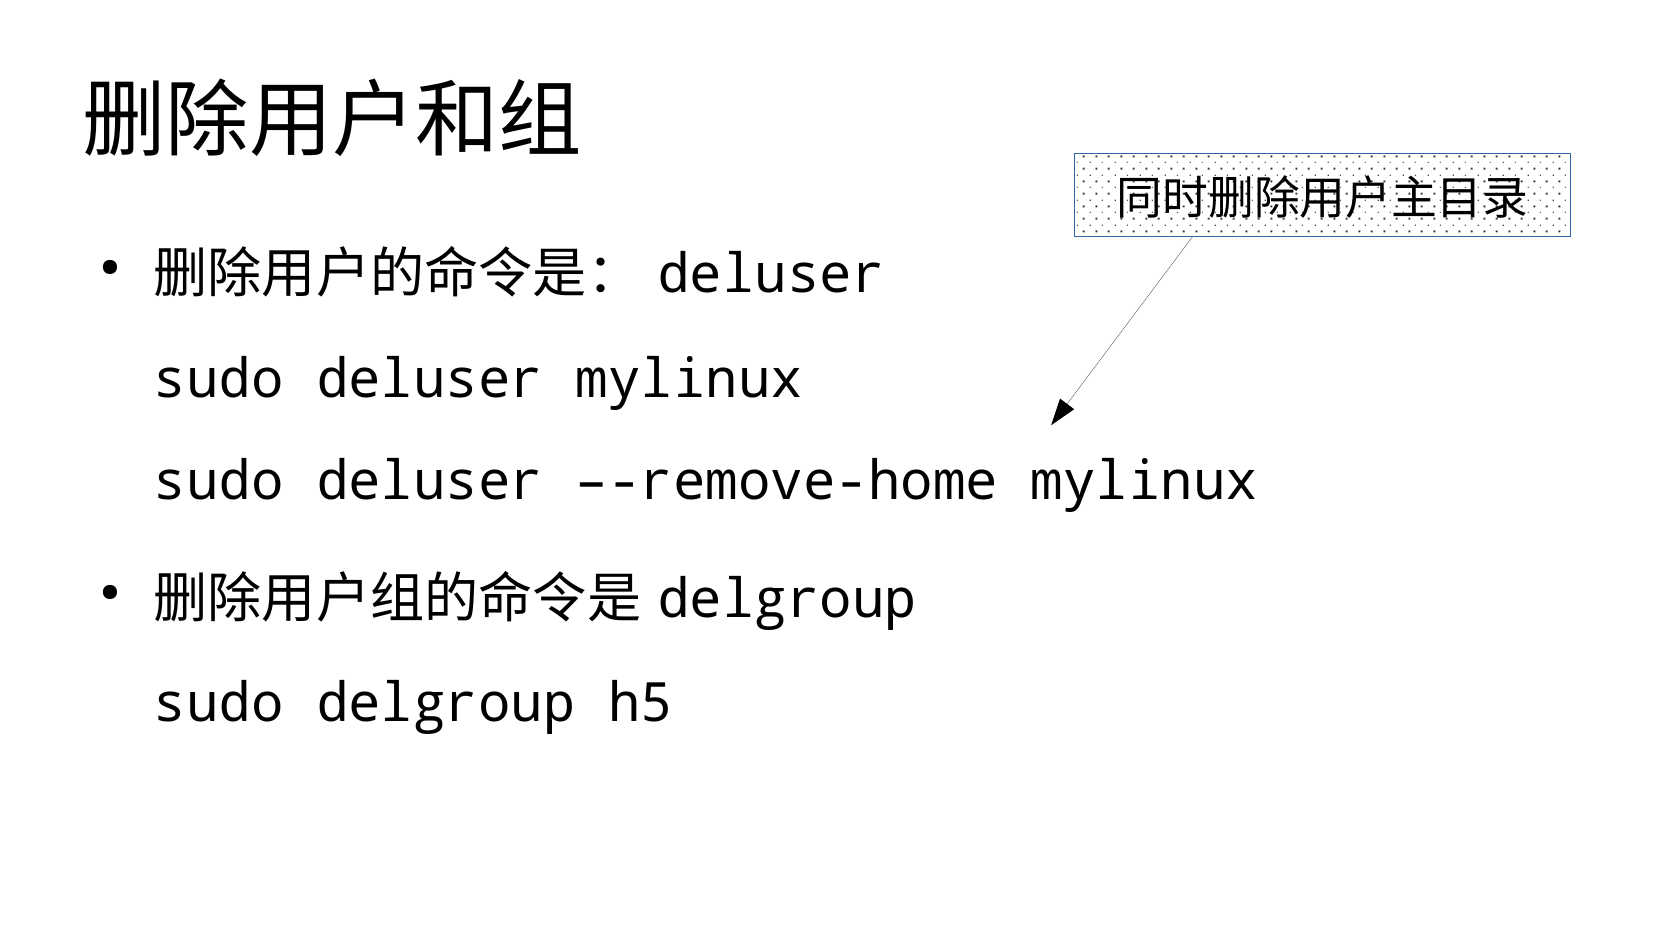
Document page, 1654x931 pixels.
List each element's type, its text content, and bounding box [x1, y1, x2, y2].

title 删除用户和组 [82, 37, 1571, 189]
list 删除用户的命令是：deluser sudo deluser mylinux sudo deluser –-remove-home mylinux 删除用户组的命令是delgroup sudo delgroup h5 [82, 217, 1571, 758]
text_box 同时删除用户主目录 [1074, 153, 1571, 237]
